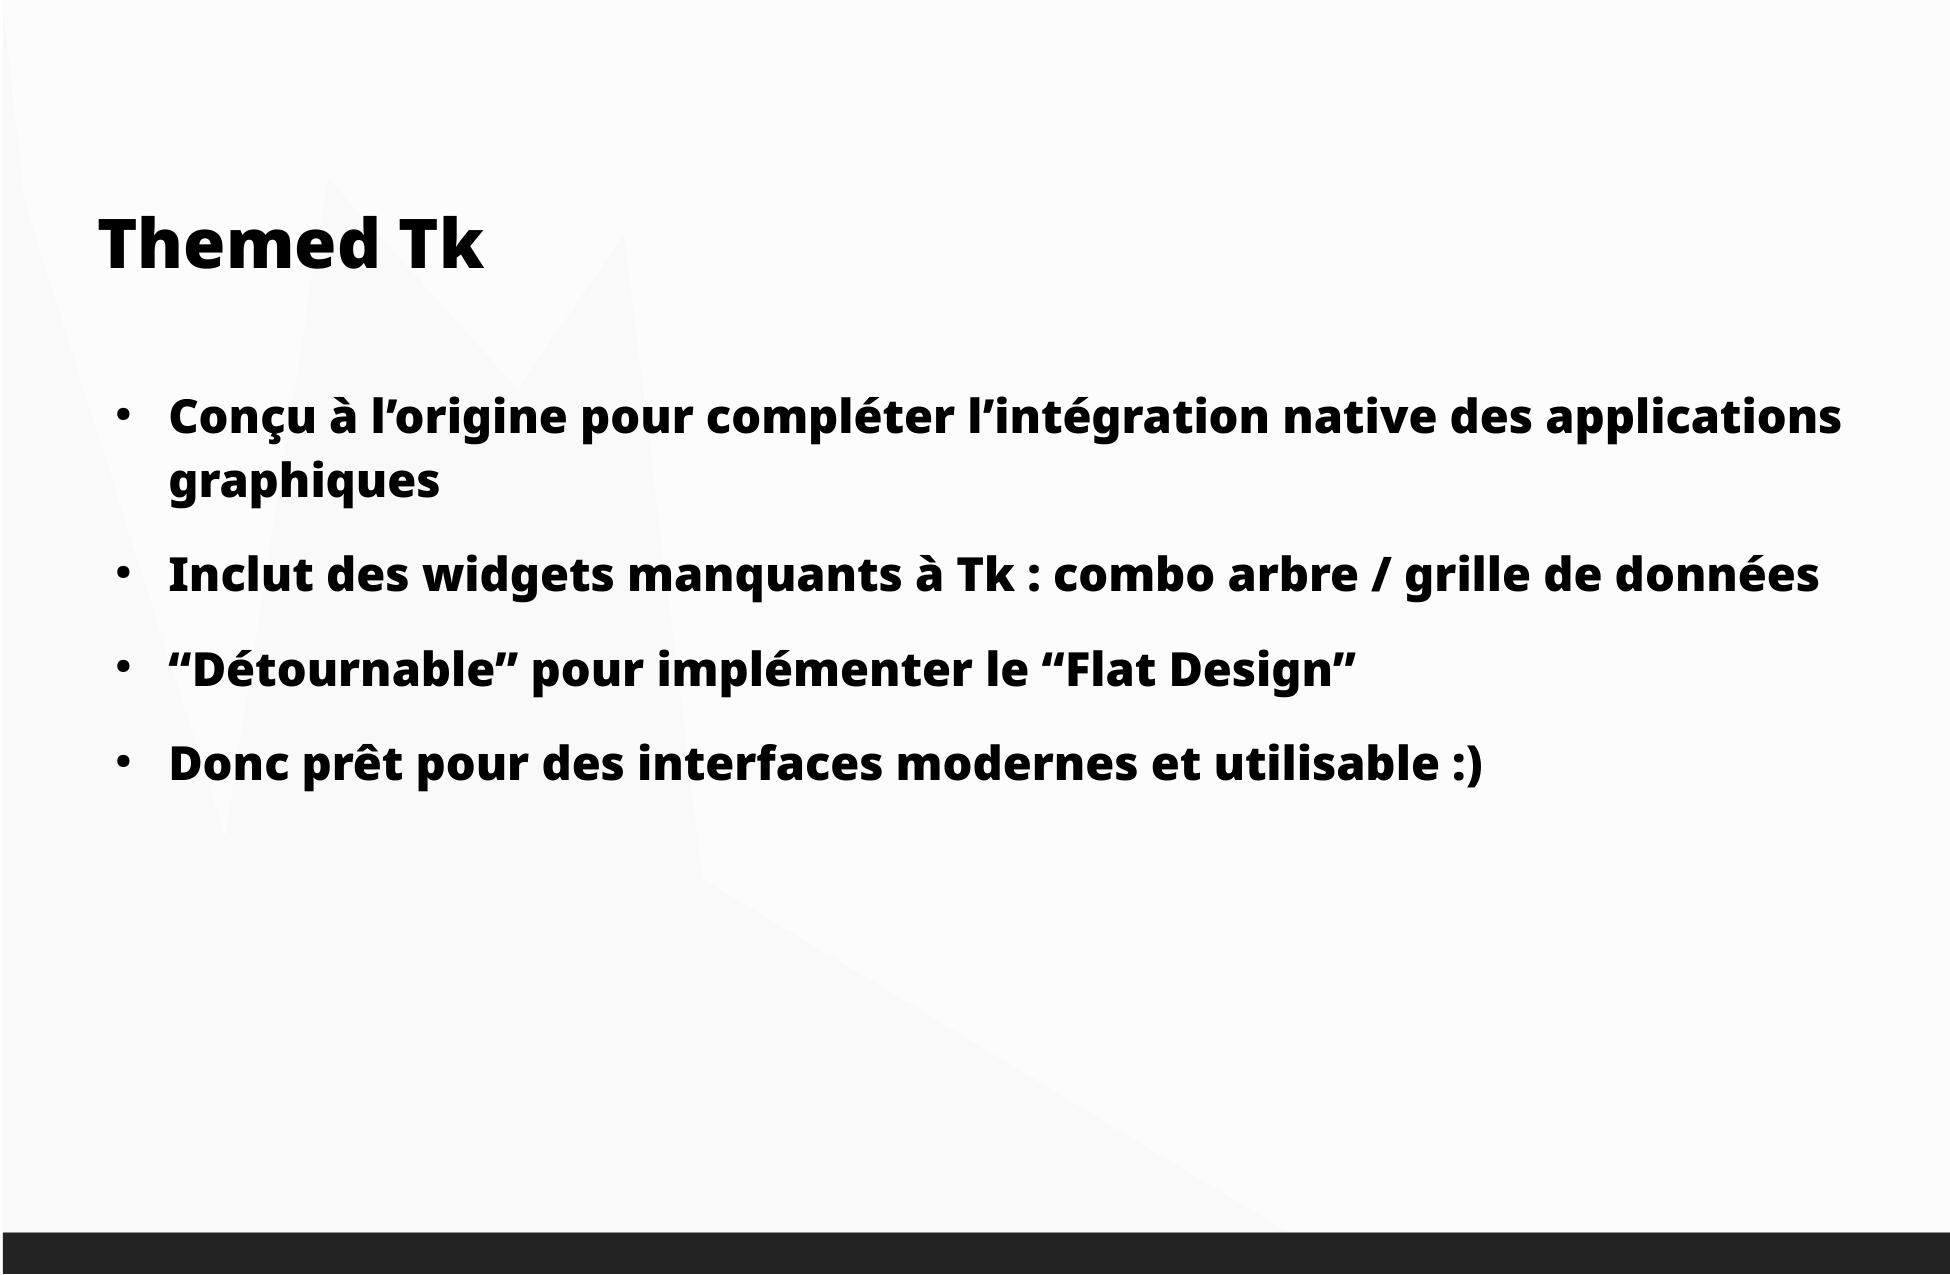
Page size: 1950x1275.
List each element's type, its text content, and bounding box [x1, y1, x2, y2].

picture [2, 0, 1950, 1275]
title Themed Tk [97, 135, 1853, 349]
list Conçu à l’origine pour compléter l’intégration native des applications graphiques Inclut des widgets manquants à Tk : combo arbre / grille de données “Détournable” pour implémenter le “Flat Design” Donc prêt pour des interfaces modernes et utilisable :) [97, 383, 1853, 1123]
